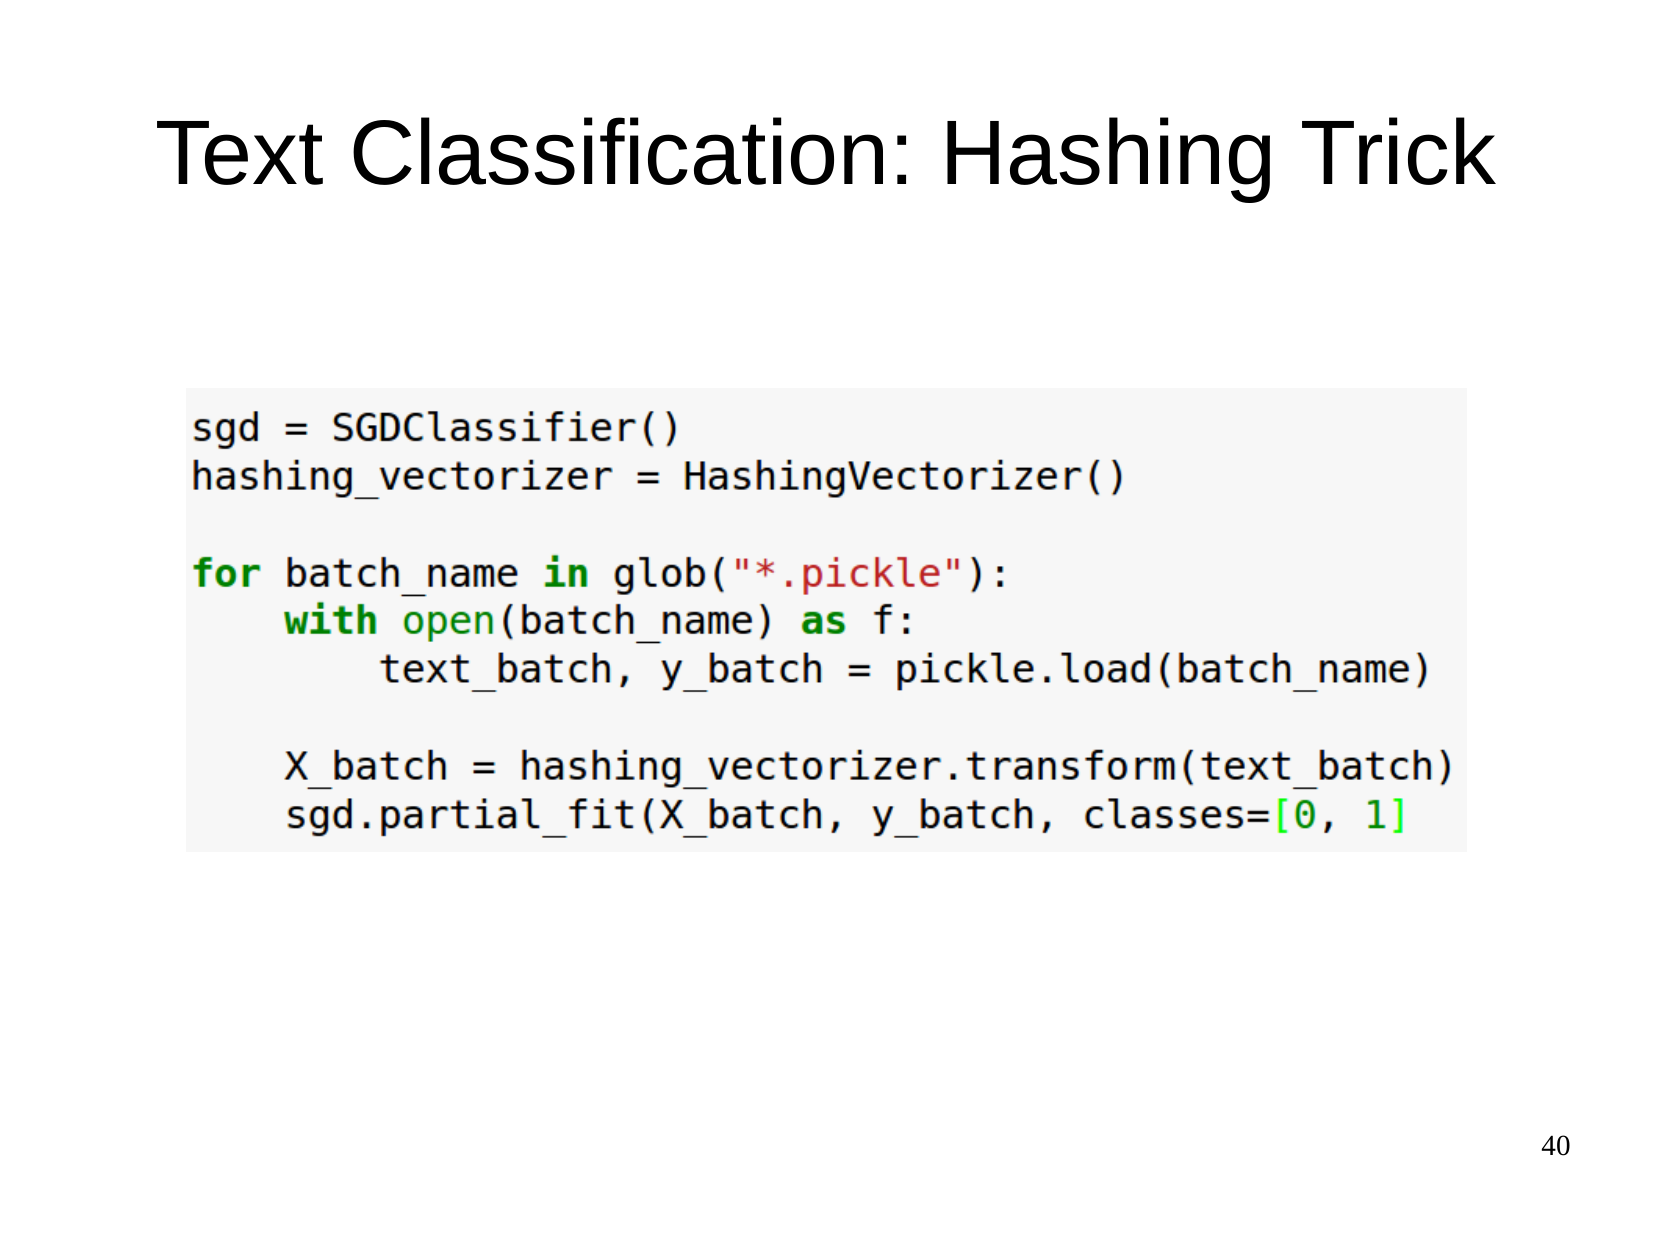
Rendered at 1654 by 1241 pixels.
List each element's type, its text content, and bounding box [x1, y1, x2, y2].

title Text Classification: Hashing Trick [82, 49, 1571, 257]
picture [186, 388, 1467, 852]
